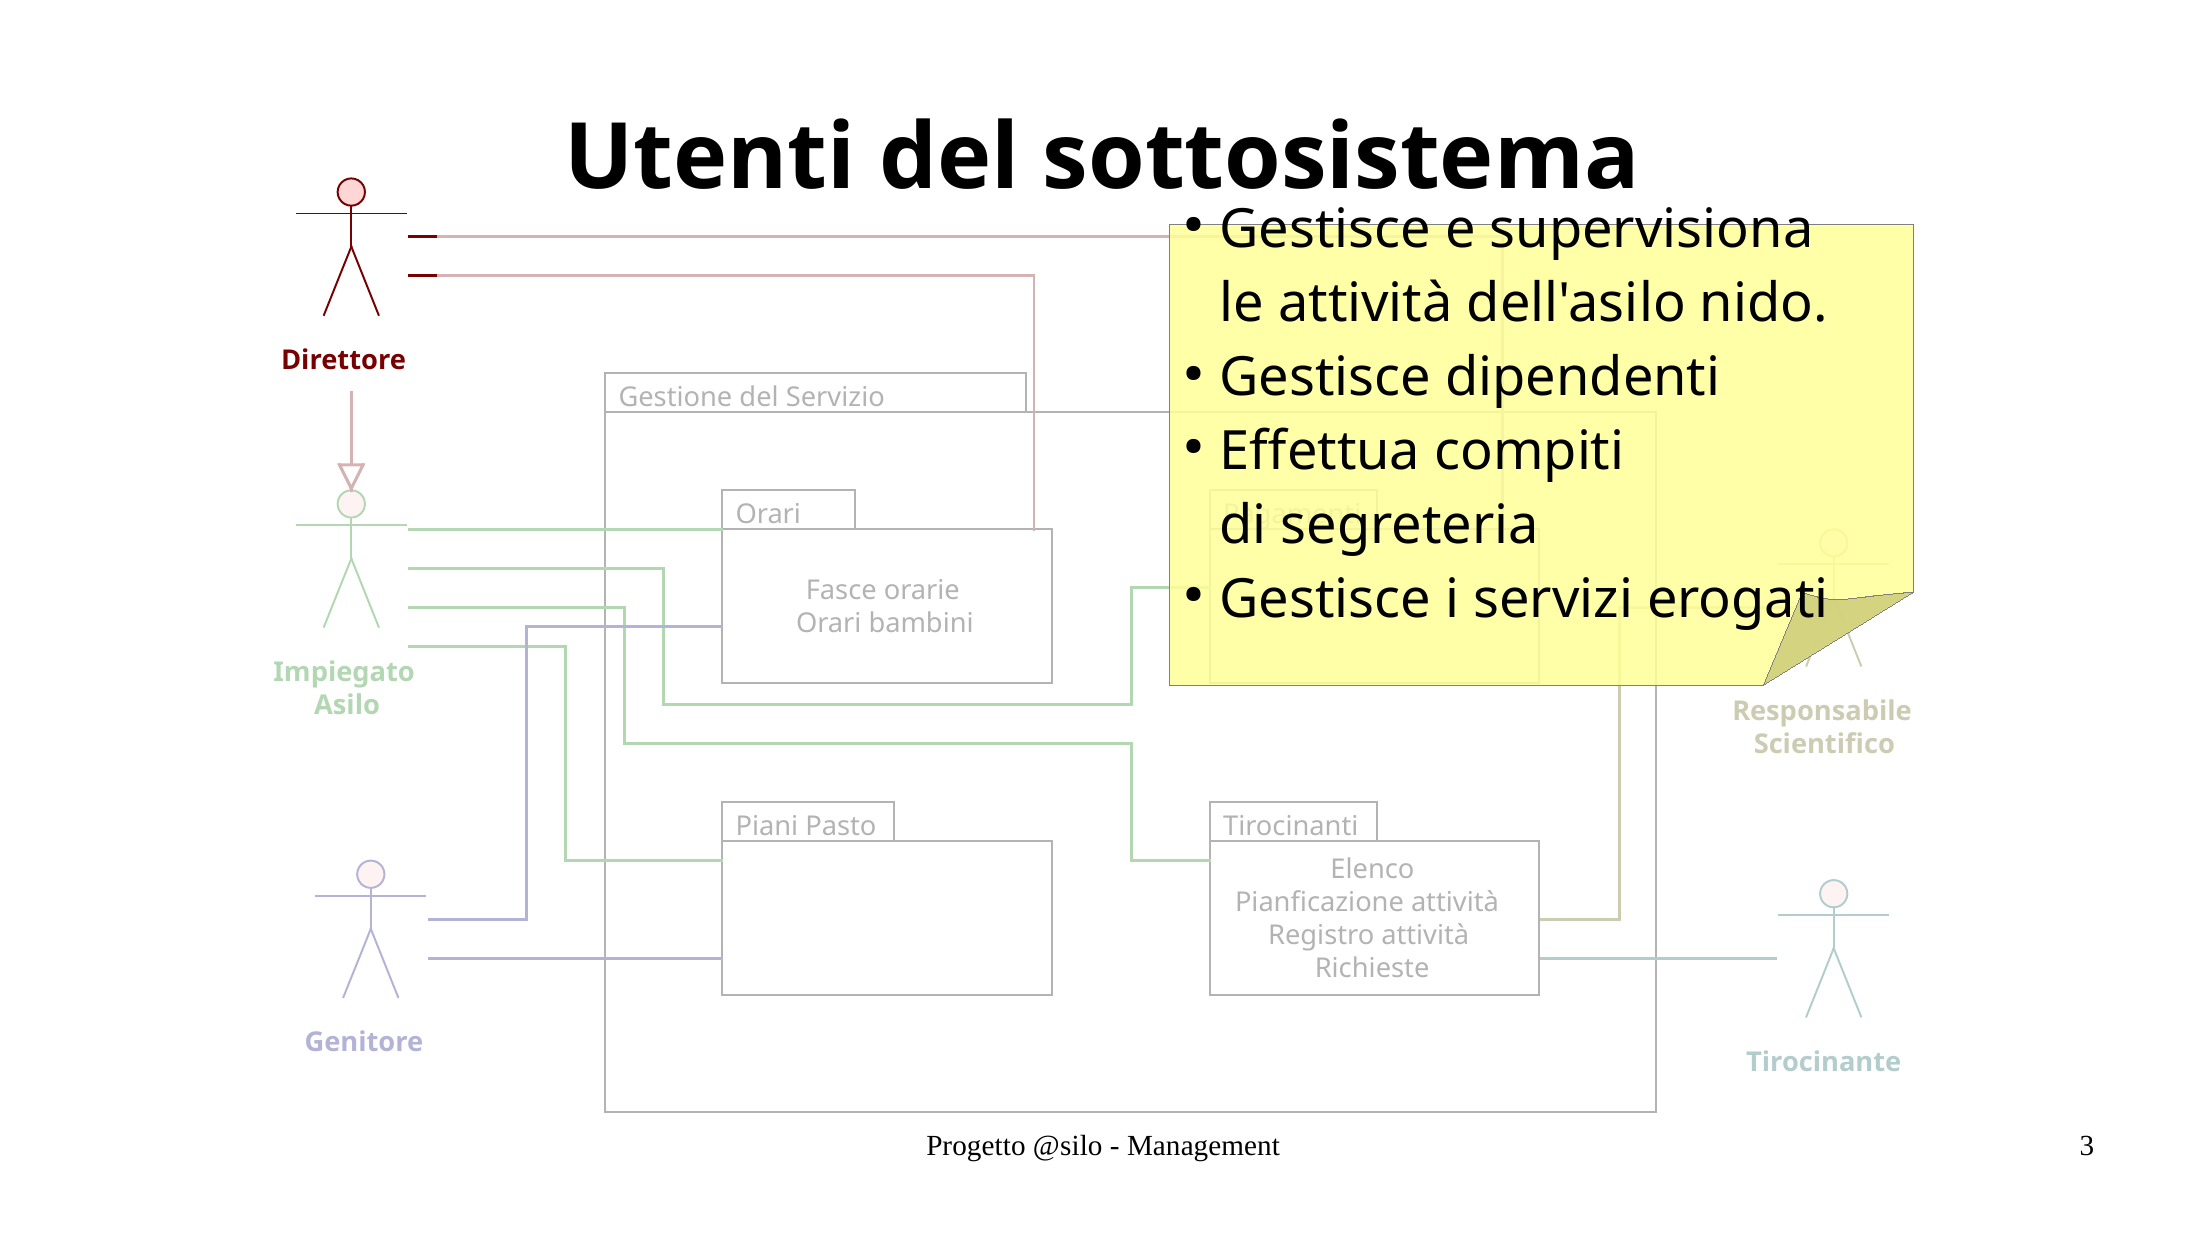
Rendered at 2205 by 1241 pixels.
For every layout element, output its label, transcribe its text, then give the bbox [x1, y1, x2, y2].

text_box [1228, 212, 1322, 224]
picture [213, 138, 1991, 1193]
text_box Gestisce e supervisiona le attività dell'asilo nido. Gestisce dipendenti Effettua compiti di segreteria Gestisce i servizi erogati [1169, 224, 1914, 686]
text_box [259, 212, 1938, 1123]
title Utenti del sottosistema [110, 49, 2095, 257]
